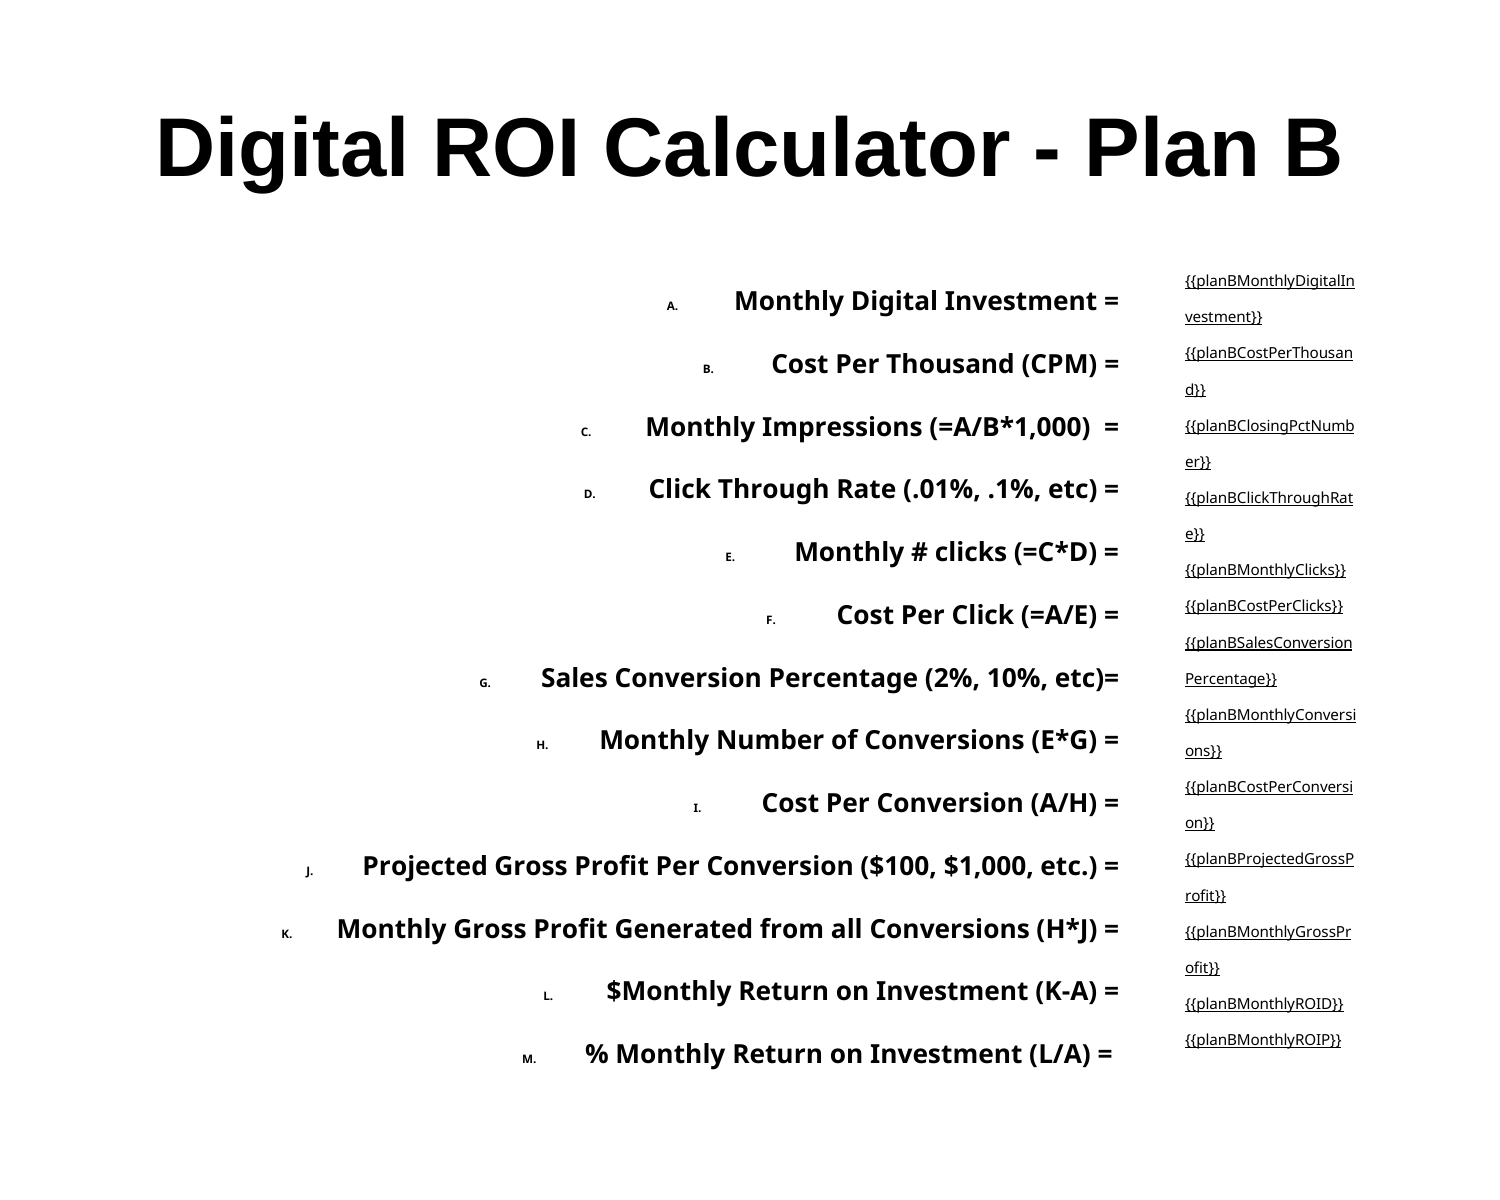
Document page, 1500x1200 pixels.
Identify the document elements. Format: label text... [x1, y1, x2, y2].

list Monthly Digital Investment = Cost Per Thousand (CPM) = Monthly Impressions (=A/B*1,000) = Click Through Rate (.01%, .1%, etc) = Monthly # clicks (=C*D) = Cost Per Click (=A/E) = Sales Conversion Percentage (2%, 10%, etc)= Monthly Number of Conversions (E*G) = Cost Per Conversion (A/H) = Projected Gross Profit Per Conversion ($100, $1,000, etc.) = Monthly Gross Profit Generated from all Conversions (H*J) = $Monthly Return on Investment (K-A) = % Monthly Return on Investment (L/A) = [126, 238, 1170, 1091]
list {{planBMonthlyDigitalInvestment}} {{planBCostPerThousand}} {{planBClosingPctNumber}} {{planBClickThroughRate}} {{planBMonthlyClicks}} {{planBCostPerClicks}} {{planBSalesConversionPercentage}} {{planBMonthlyConversions}} {{planBCostPerConversion}} {{planBProjectedGrossProfit}} {{planBMonthlyGrossProfit}} {{planBMonthlyROID}} {{planBMonthlyROIP}} [1170, 238, 1374, 1091]
title Digital ROI Calculator - Plan B [113, 78, 1387, 193]
